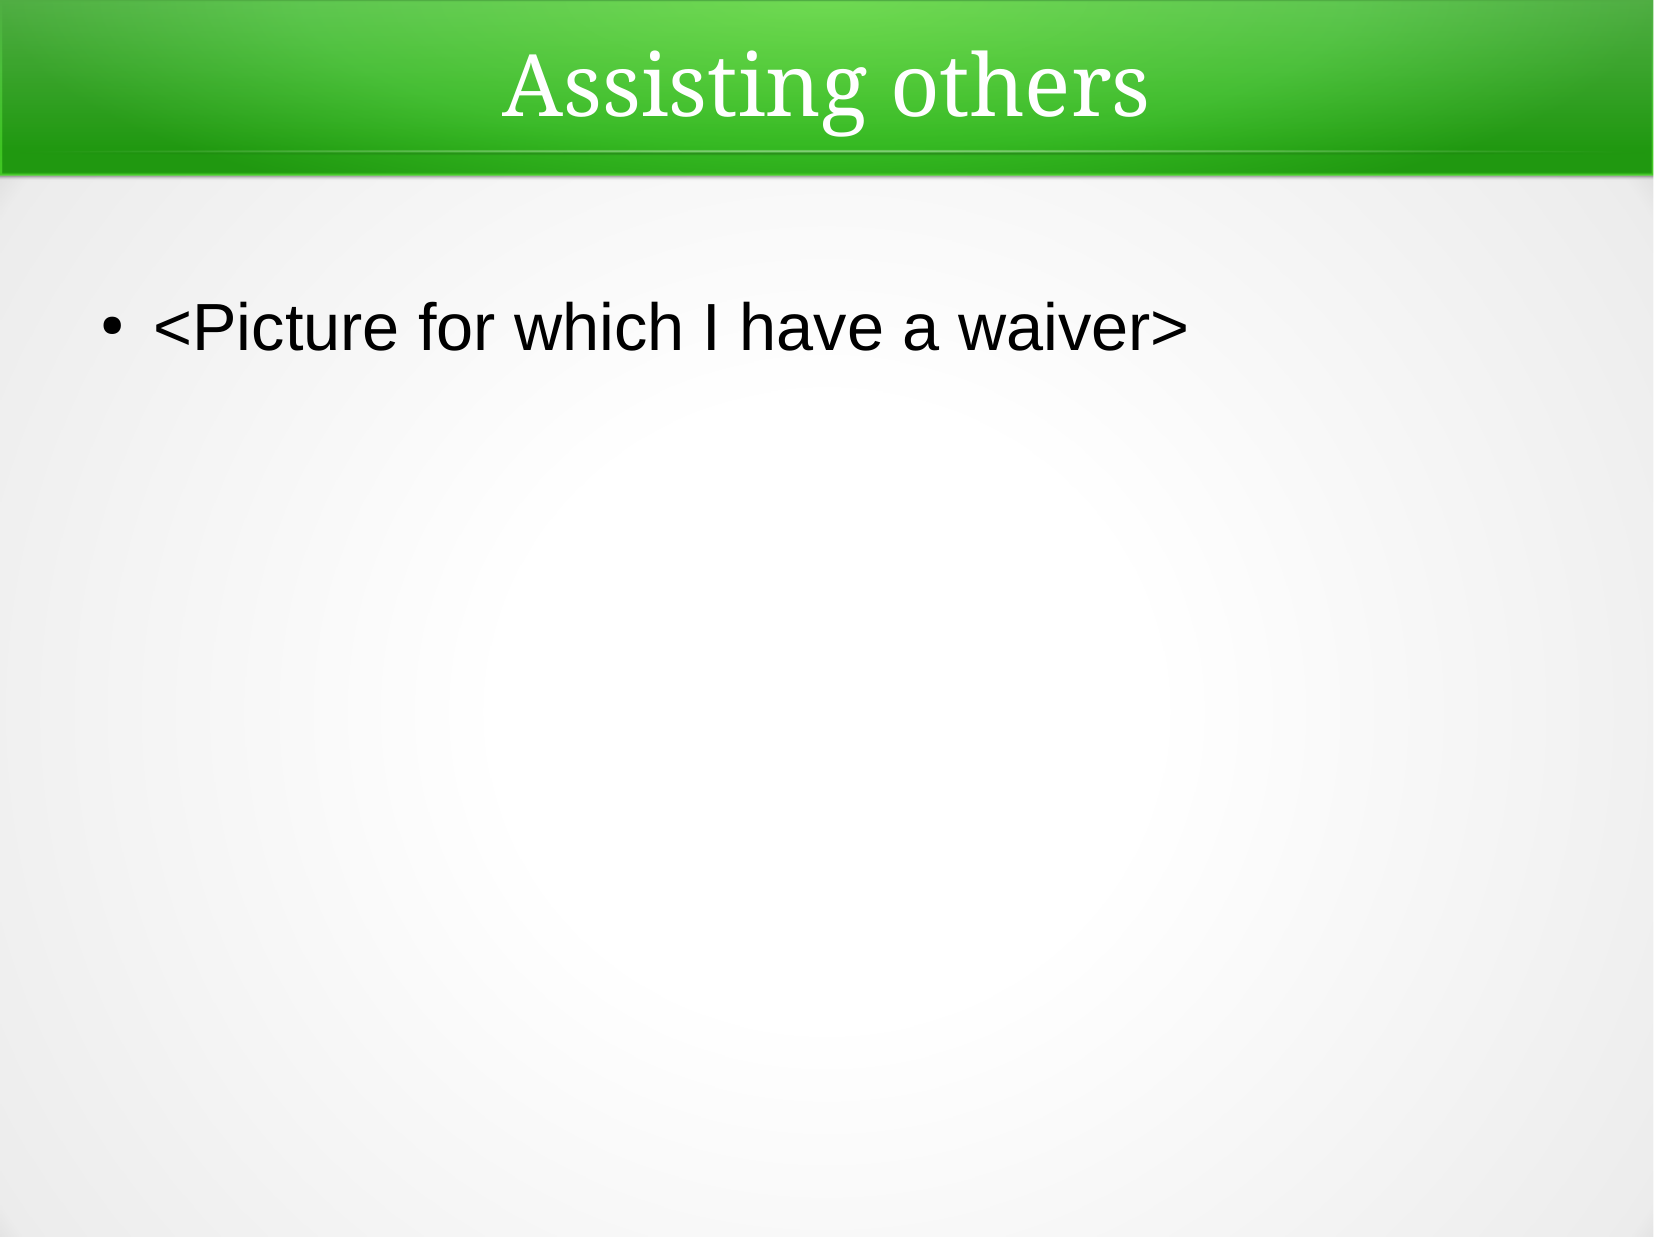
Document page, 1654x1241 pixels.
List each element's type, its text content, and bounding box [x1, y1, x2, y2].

list <Picture for which I have a waiver> [82, 290, 1571, 1109]
picture [0, 0, 1654, 1237]
title Assisting others [82, 11, 1571, 154]
